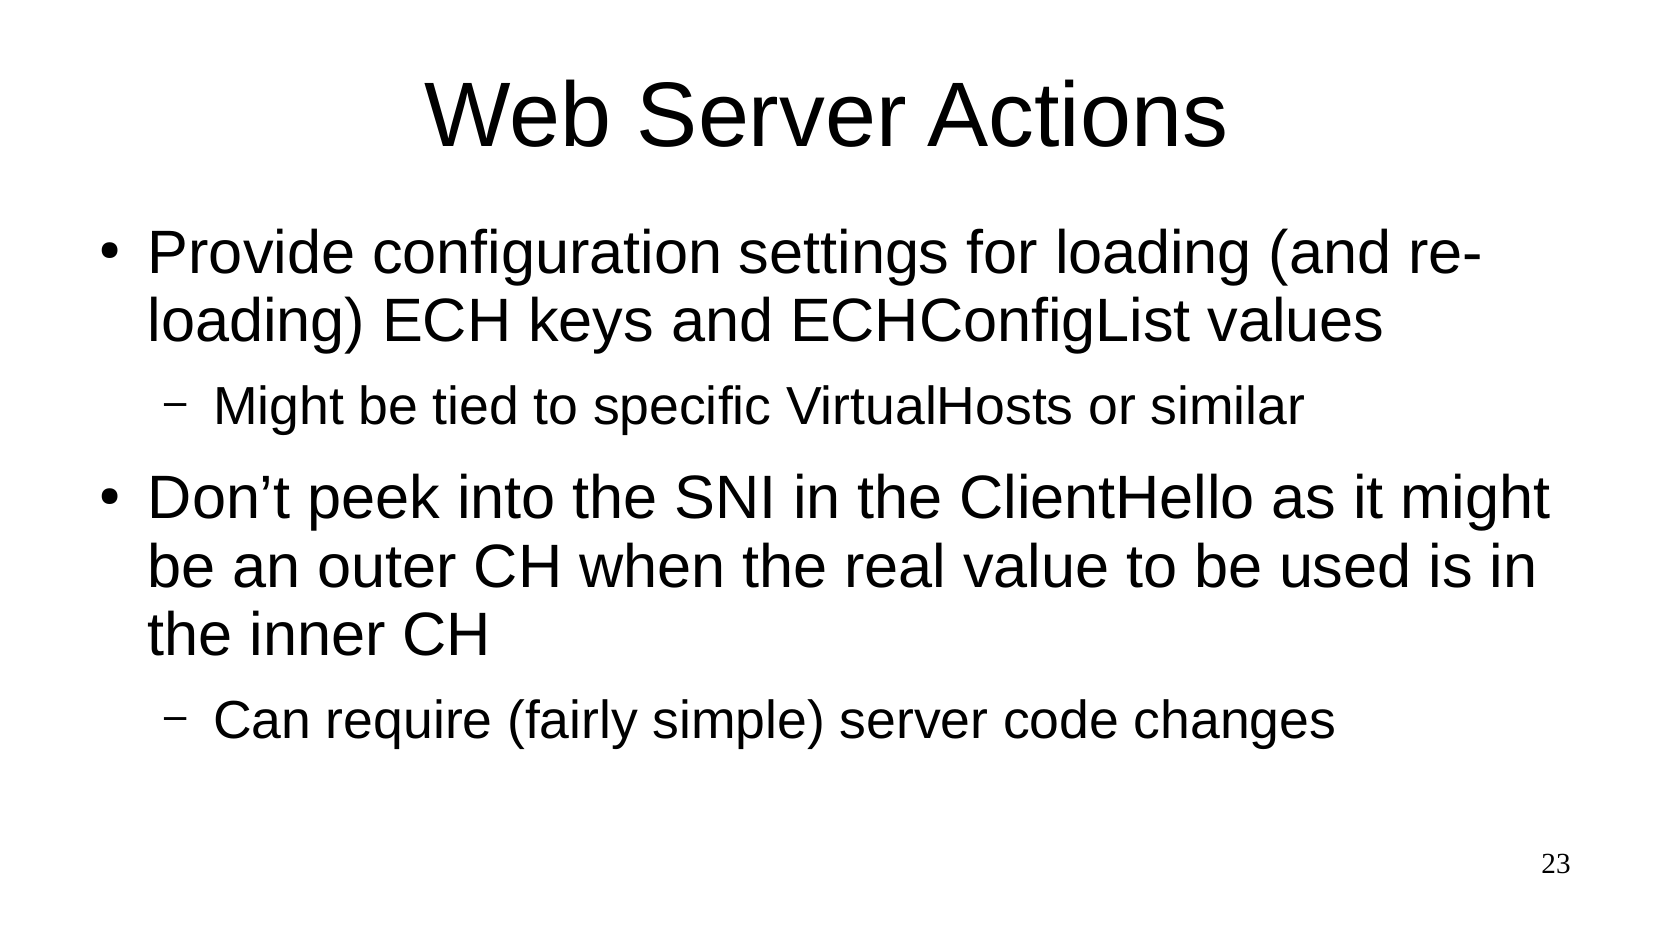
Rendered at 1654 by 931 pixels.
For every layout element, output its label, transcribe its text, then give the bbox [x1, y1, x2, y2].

list Provide configuration settings for loading (and re-loading) ECH keys and ECHConfigList values Might be tied to specific VirtualHosts or similar Don’t peek into the SNI in the ClientHello as it might be an outer CH when the real value to be used is in the inner CH Can require (fairly simple) server code changes [82, 217, 1571, 758]
title Web Server Actions [82, 37, 1571, 193]
